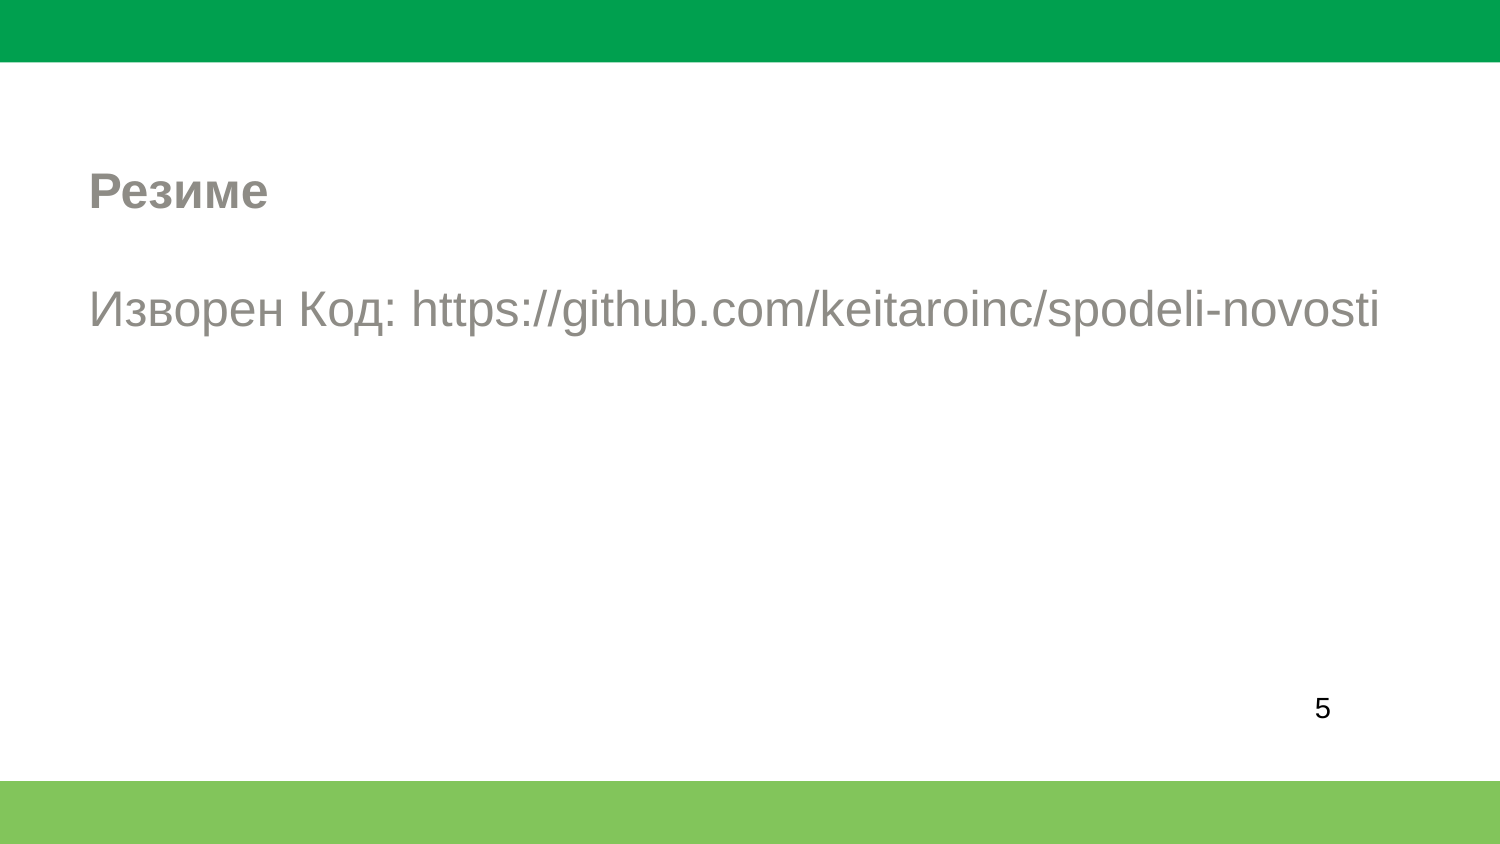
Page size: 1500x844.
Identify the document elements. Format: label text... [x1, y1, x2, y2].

slide_number <number> [1299, 675, 1390, 740]
title Резиме [75, 127, 1075, 250]
list Изворен Код: https://github.com/keitaroinc/spodeli-novosti [75, 262, 1474, 368]
